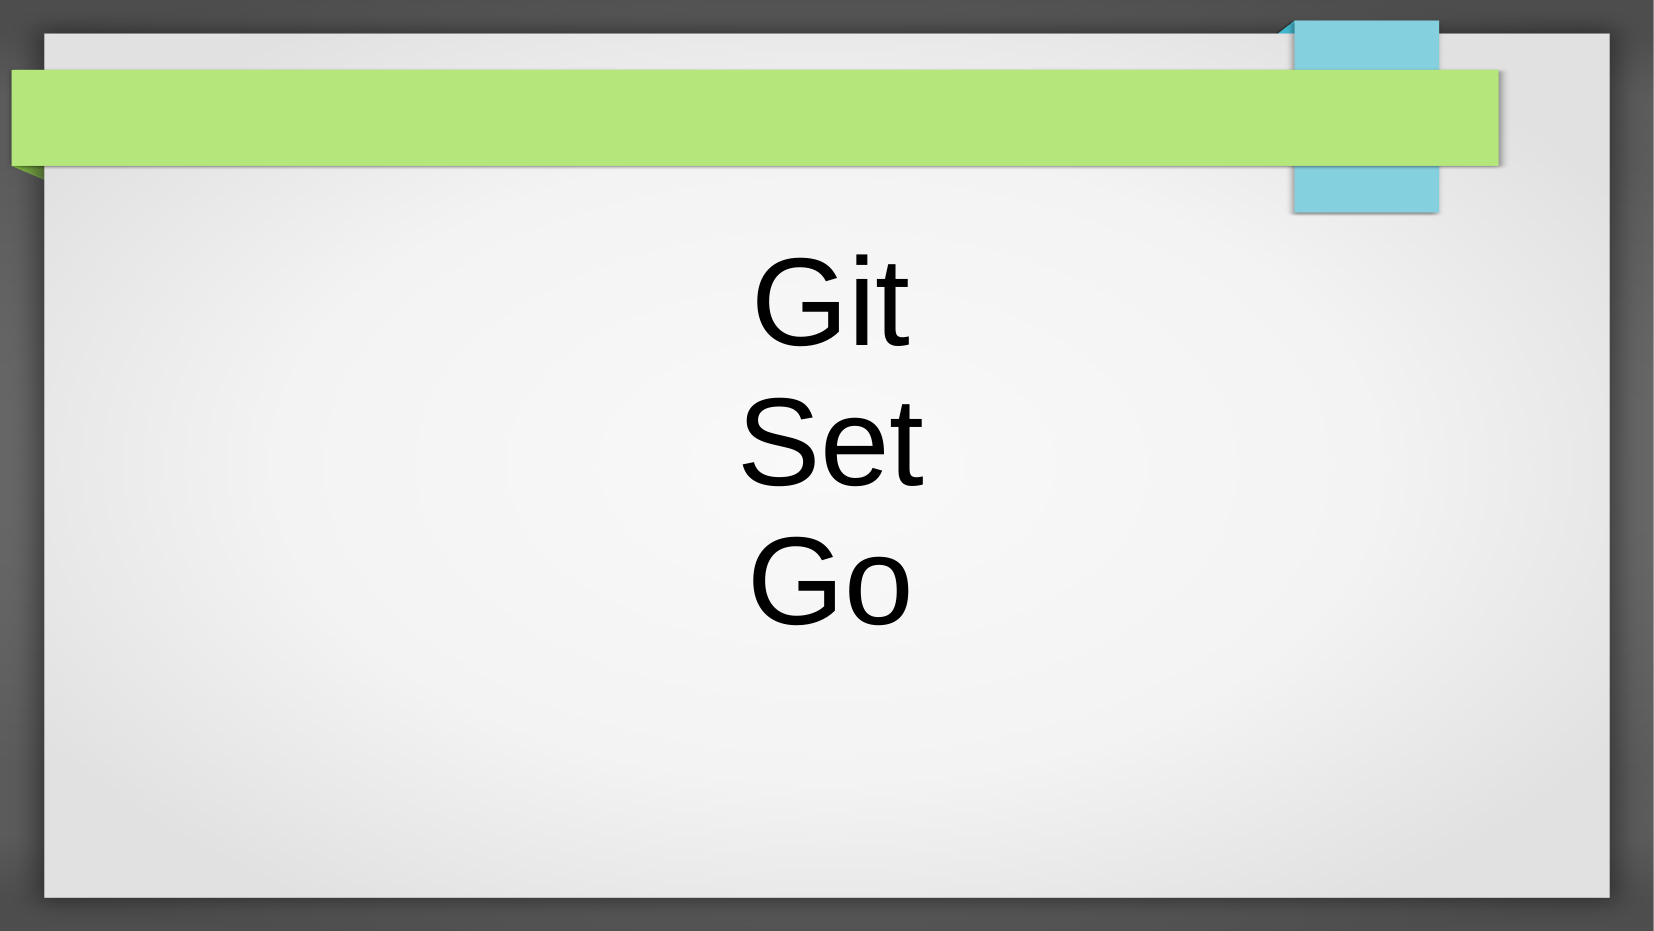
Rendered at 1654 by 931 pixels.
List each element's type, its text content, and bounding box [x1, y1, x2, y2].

picture [0, 0, 1654, 931]
title Git Set Go [86, 231, 1576, 652]
